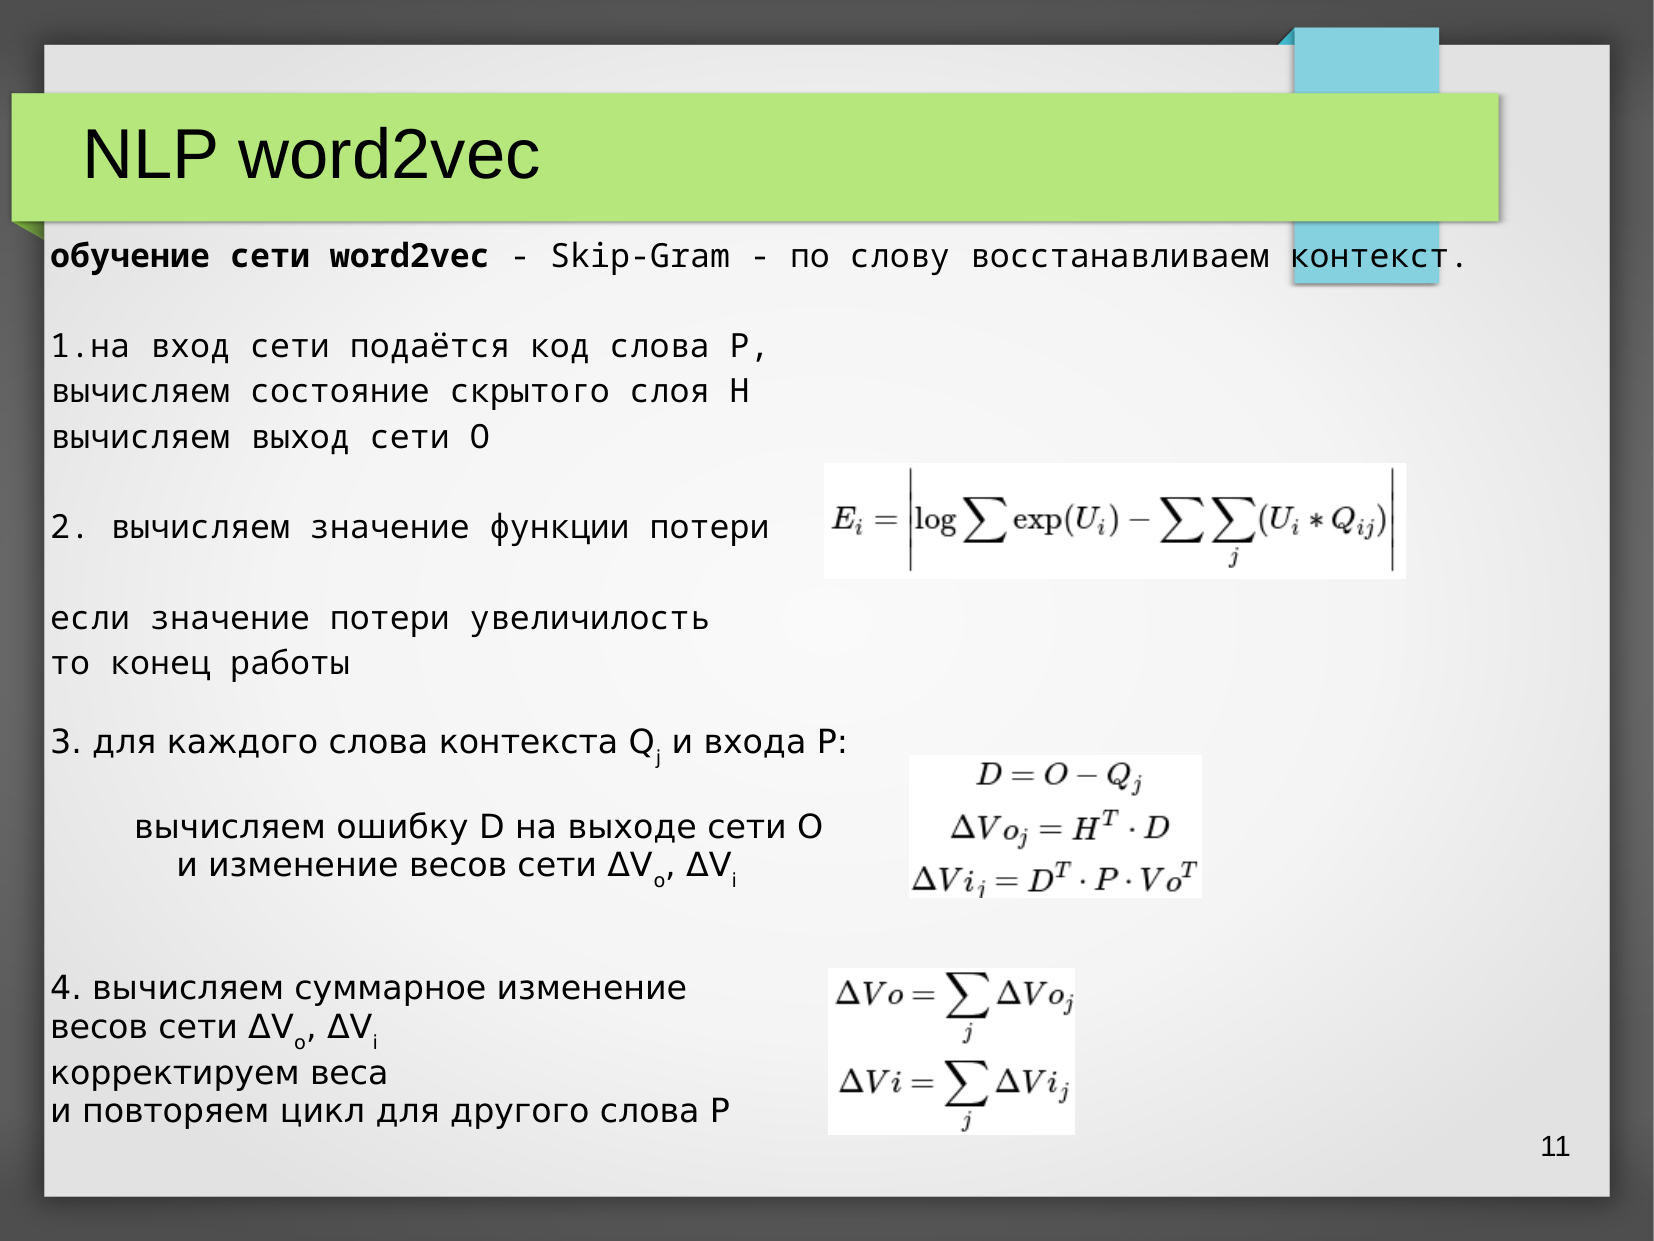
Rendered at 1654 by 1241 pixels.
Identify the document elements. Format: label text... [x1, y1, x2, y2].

title NLP word2vec [82, 113, 1406, 194]
text_box обучение сети word2vec - Skip-Gram - по слову восстанавливаем контекст. 1.на вход сети подаётся код слова P, вычисляем состояние скрытого слоя H вычисляем выход сети O 2. вычисляем значение функции потери если значение потери увеличилость то конец работы 3. для каждого слова контекста Qj и входа P: вычисляем ошибку D на выходе сети O и изменение весов сети ΔVo, ΔVi 4. вычисляем суммарное изменение весов сети ΔVo, ΔVi корректируем веса и повторяем цикл для другого слова P [35, 224, 1595, 1193]
picture [0, 0, 1654, 1241]
